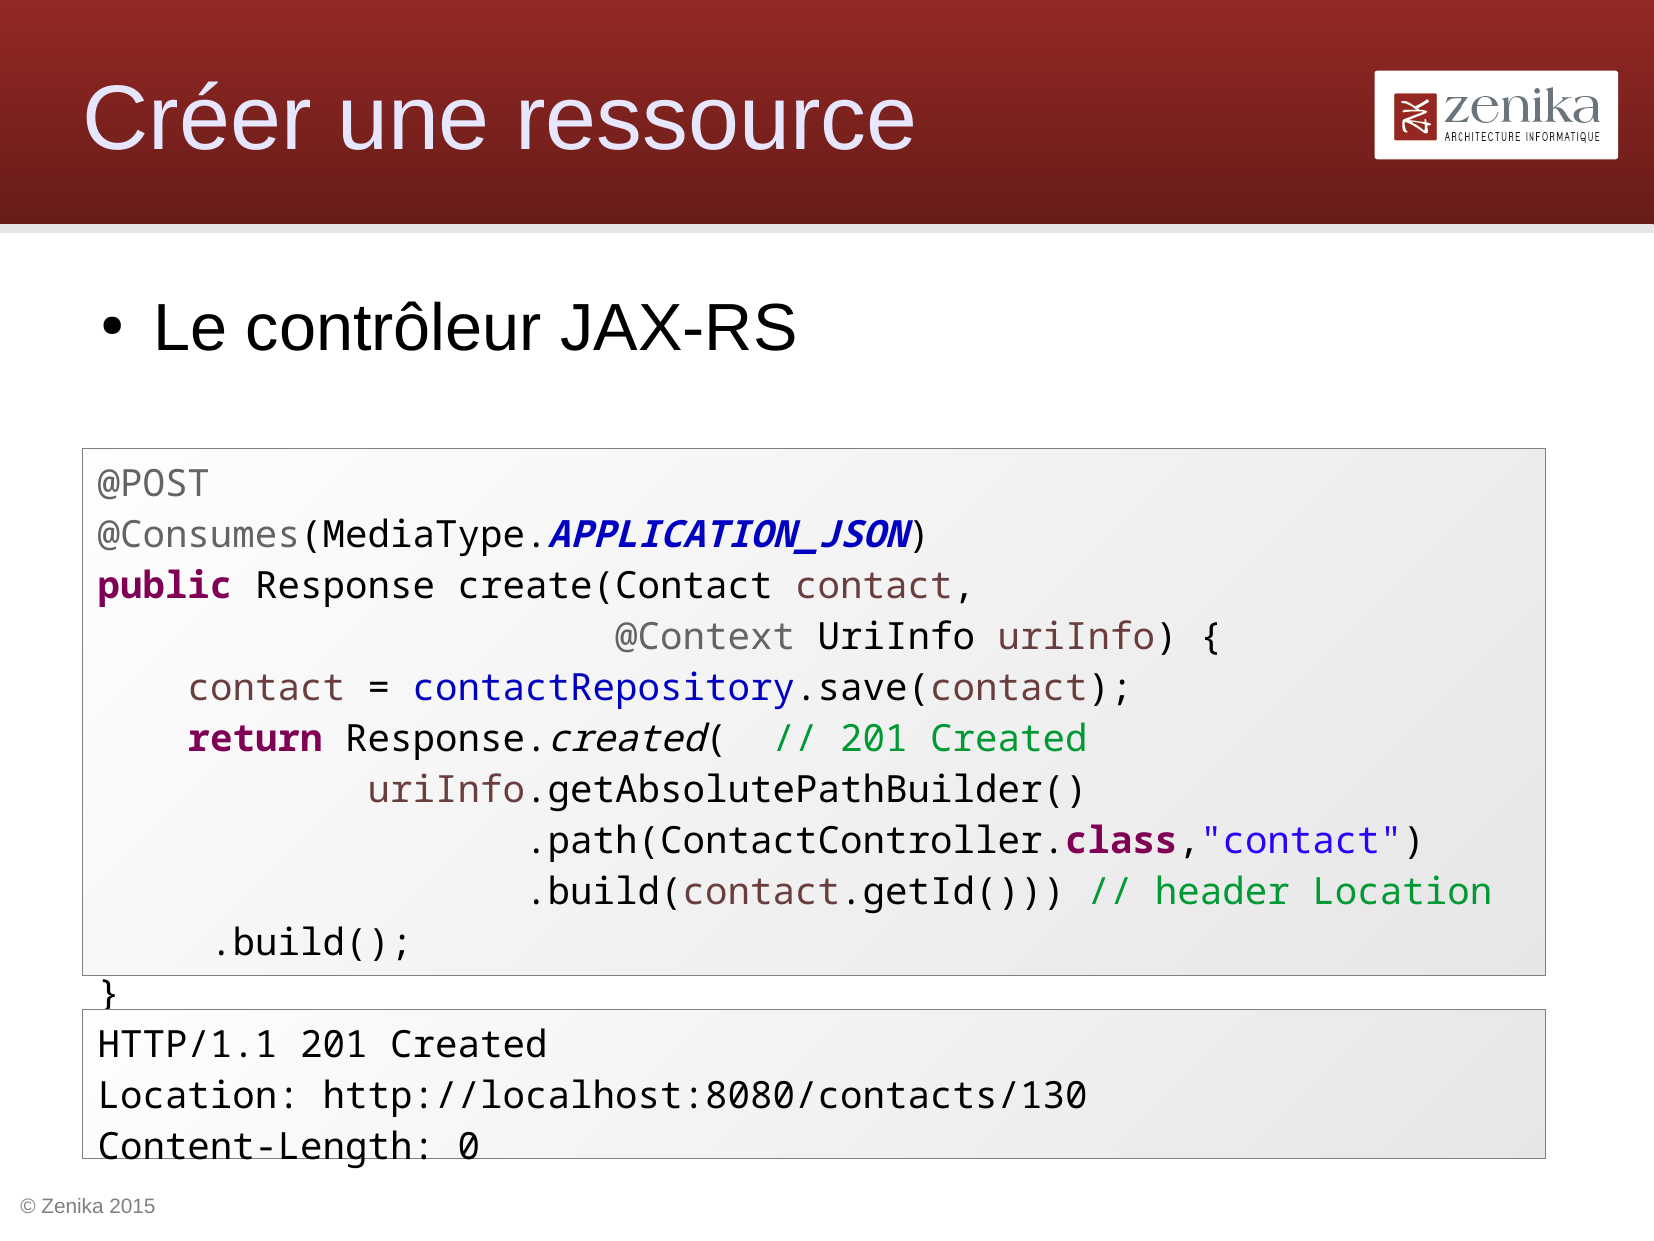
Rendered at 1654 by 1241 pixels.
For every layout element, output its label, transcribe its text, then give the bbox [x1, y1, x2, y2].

list Le contrôleur JAX-RS [82, 976, 1538, 1009]
picture [1571, 82, 1600, 149]
text_box @POST @Consumes(MediaType.APPLICATION_JSON) public Response create(Contact contact, @Context UriInfo uriInfo) { contact = contactRepository.save(contact); return Response.created( // 201 Created uriInfo.getAbsolutePathBuilder() .path(ContactController.class,"contact") .build(contact.getId())) // header Location .build(); } [82, 448, 1546, 976]
list Le contrôleur JAX-RS [82, 290, 1538, 448]
title Créer une ressource [82, 13, 1571, 222]
text_box HTTP/1.1 201 Created Location: http://localhost:8080/contacts/130 Content-Length: 0 [82, 1009, 1546, 1159]
